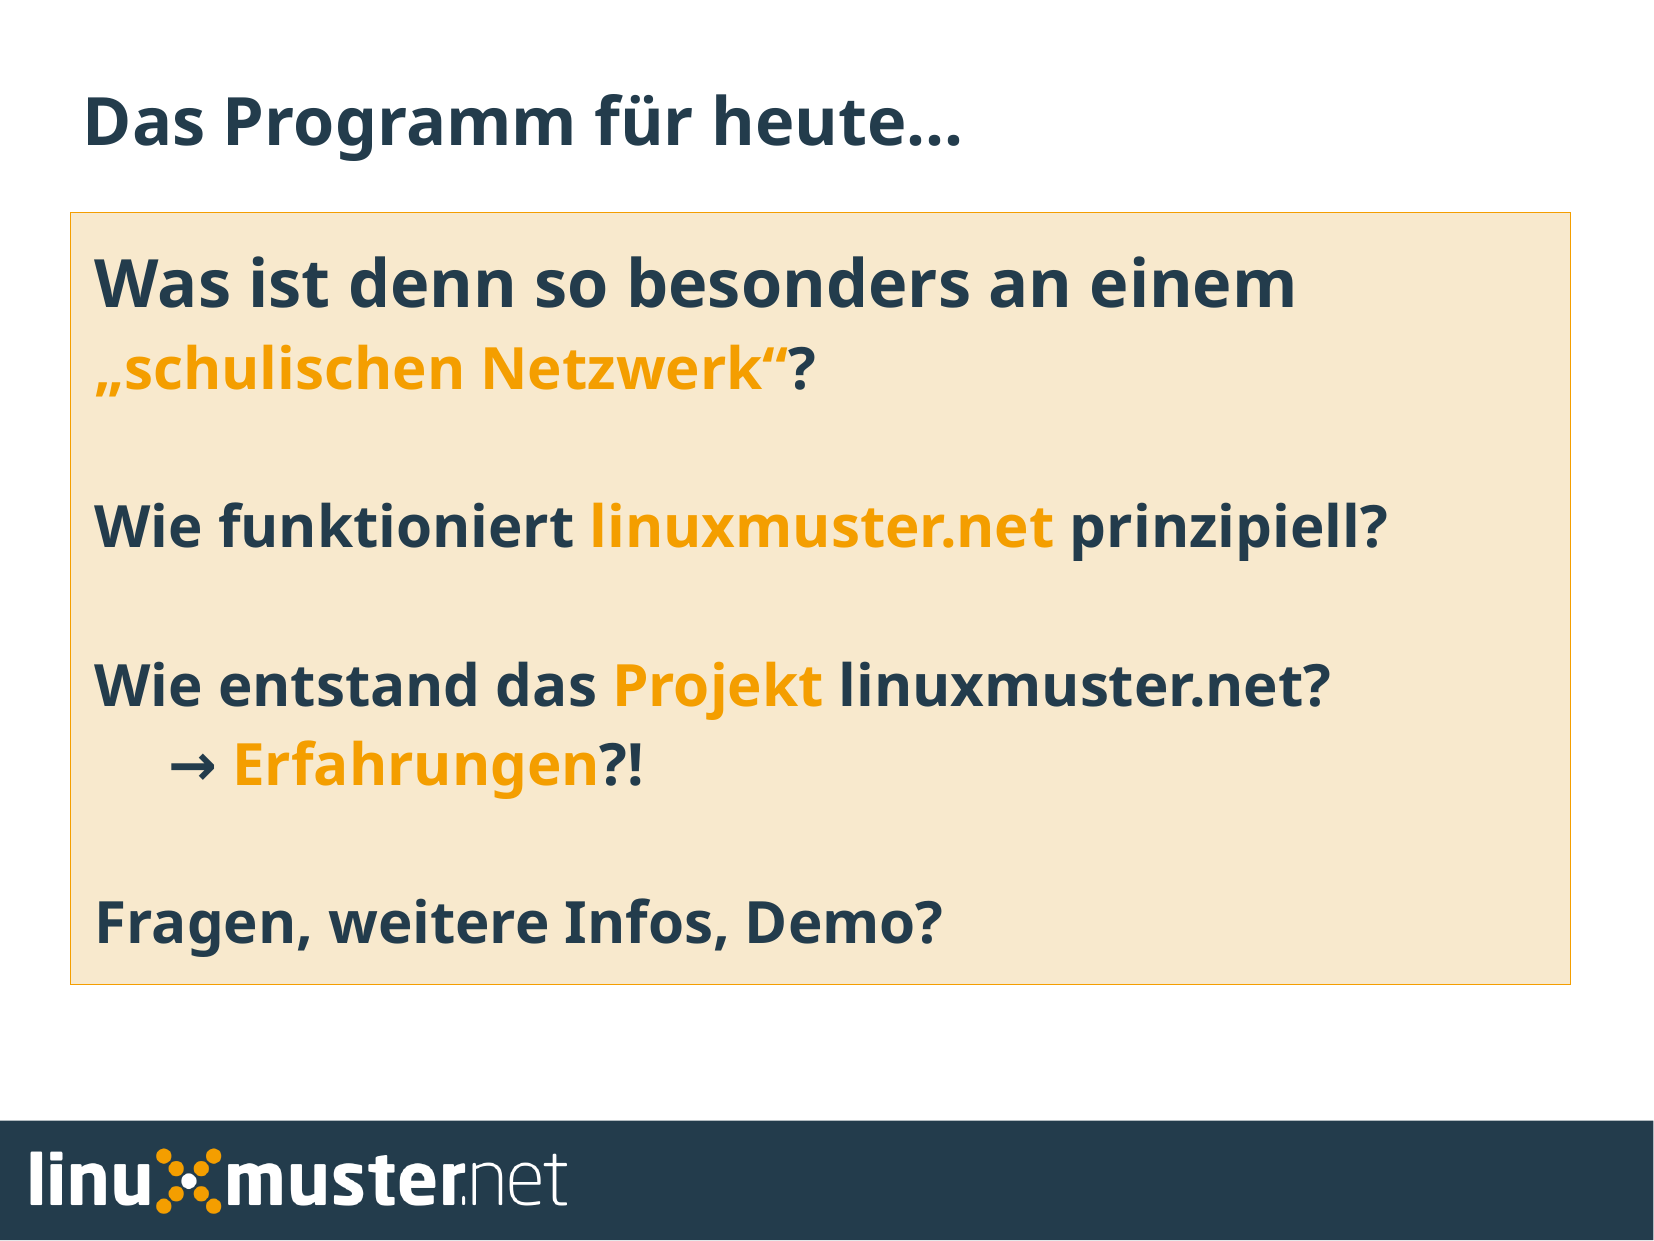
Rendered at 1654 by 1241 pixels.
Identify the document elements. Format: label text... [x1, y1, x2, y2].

title Das Programm für heute... [82, 49, 1571, 190]
picture [6, 1127, 591, 1229]
title Was ist denn so besonders an einem „schulischen Netzwerk“? Wie funktioniert linuxmuster.net prinzipiell? Wie entstand das Projekt linuxmuster.net? → Erfahrungen?! Fragen, weitere Infos, Demo? [70, 216, 1571, 981]
